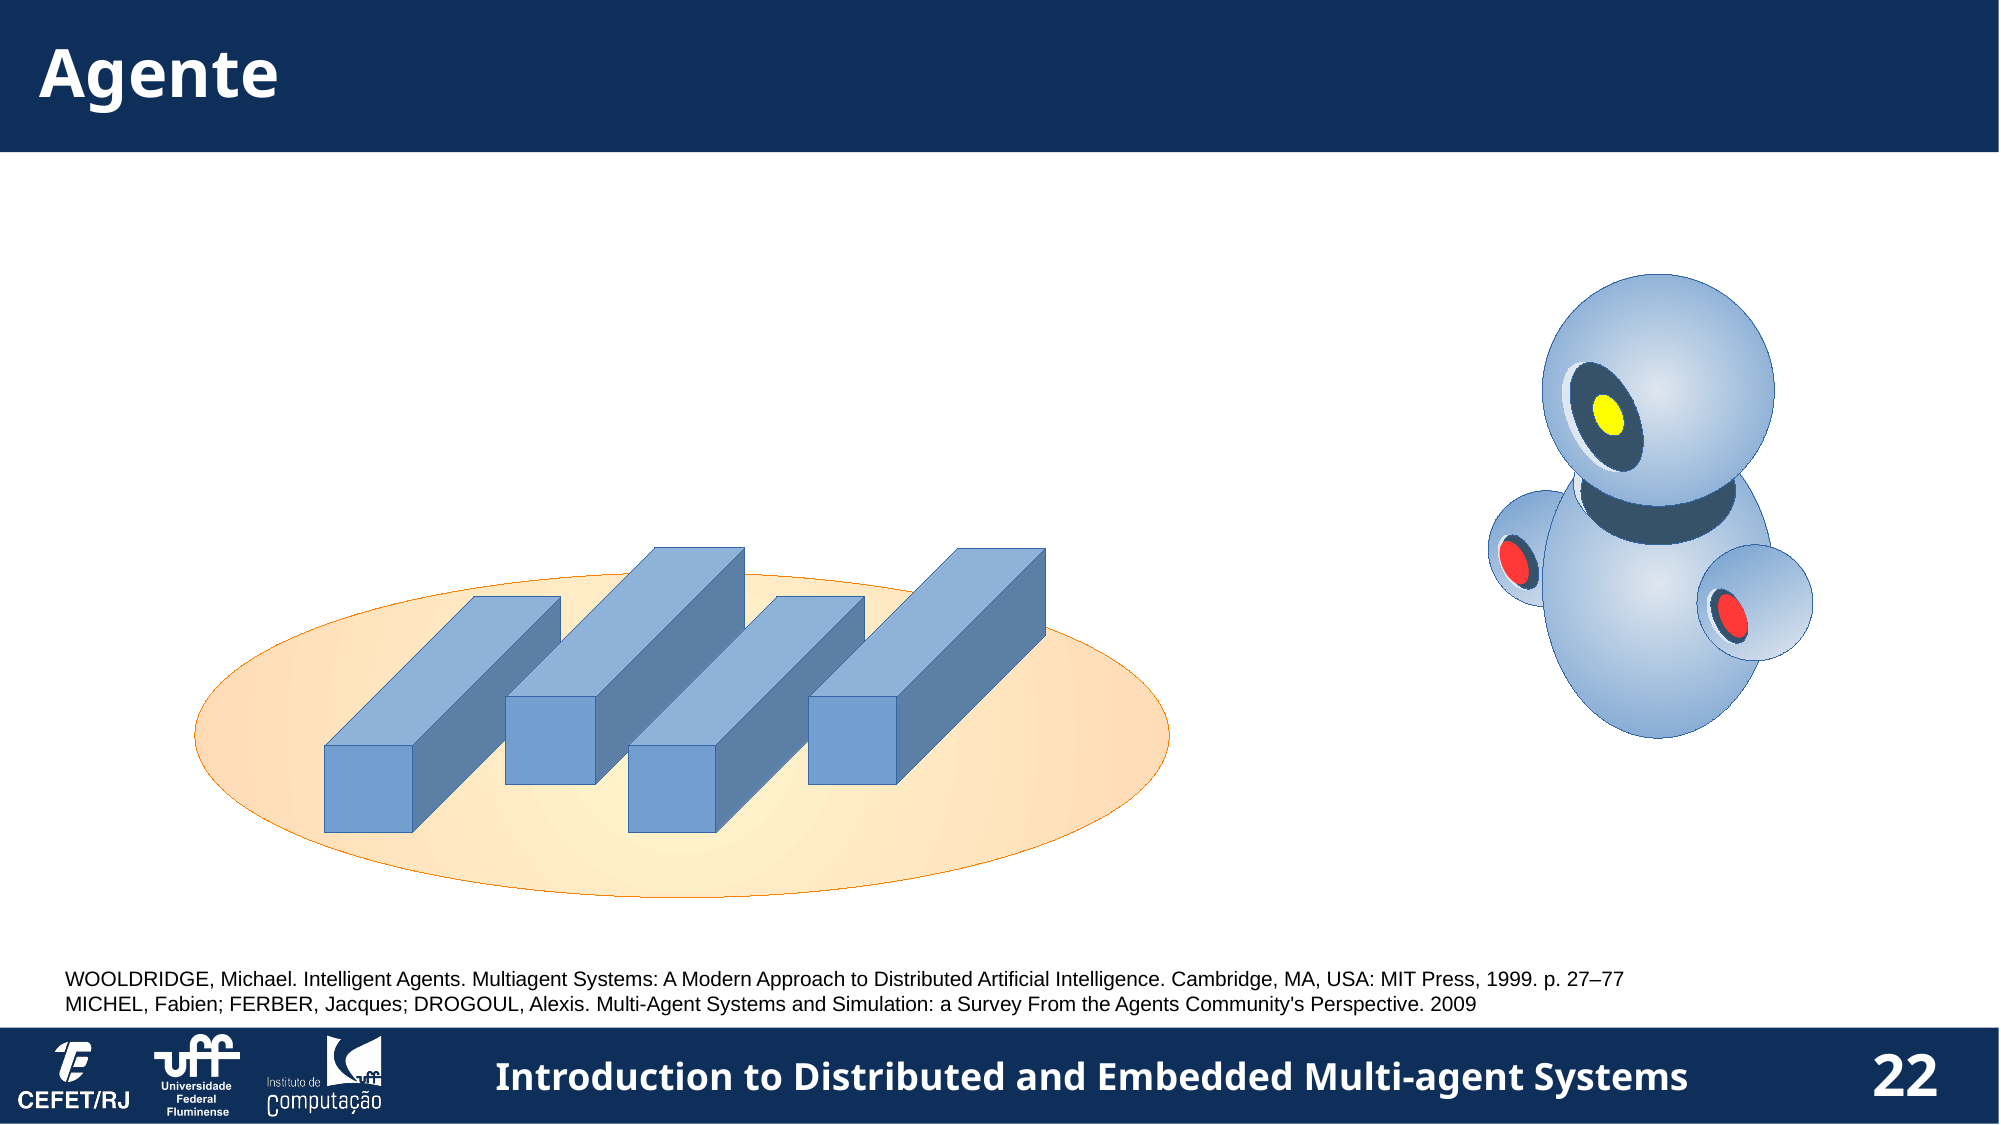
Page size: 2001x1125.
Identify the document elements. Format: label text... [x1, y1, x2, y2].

picture [18, 1021, 129, 1125]
text_box [1488, 274, 1813, 739]
picture [265, 1033, 383, 1117]
text_box [194, 549, 1170, 898]
text_box Agente [25, 23, 1999, 119]
text_box WOOLDRIDGE, Michael. Intelligent Agents. Multiagent Systems: A Modern Approach to Distributed Artificial Intelligence. Cambridge, MA, USA: MIT Press, 1999. p. 27–77 MICHEL, Fabien; FERBER, Jacques; DROGOUL, Alexis. Multi-Agent Systems and Simulation: a Survey From the Agents Community's Perspective. 2009 [50, 958, 1969, 1024]
picture [153, 1033, 241, 1121]
